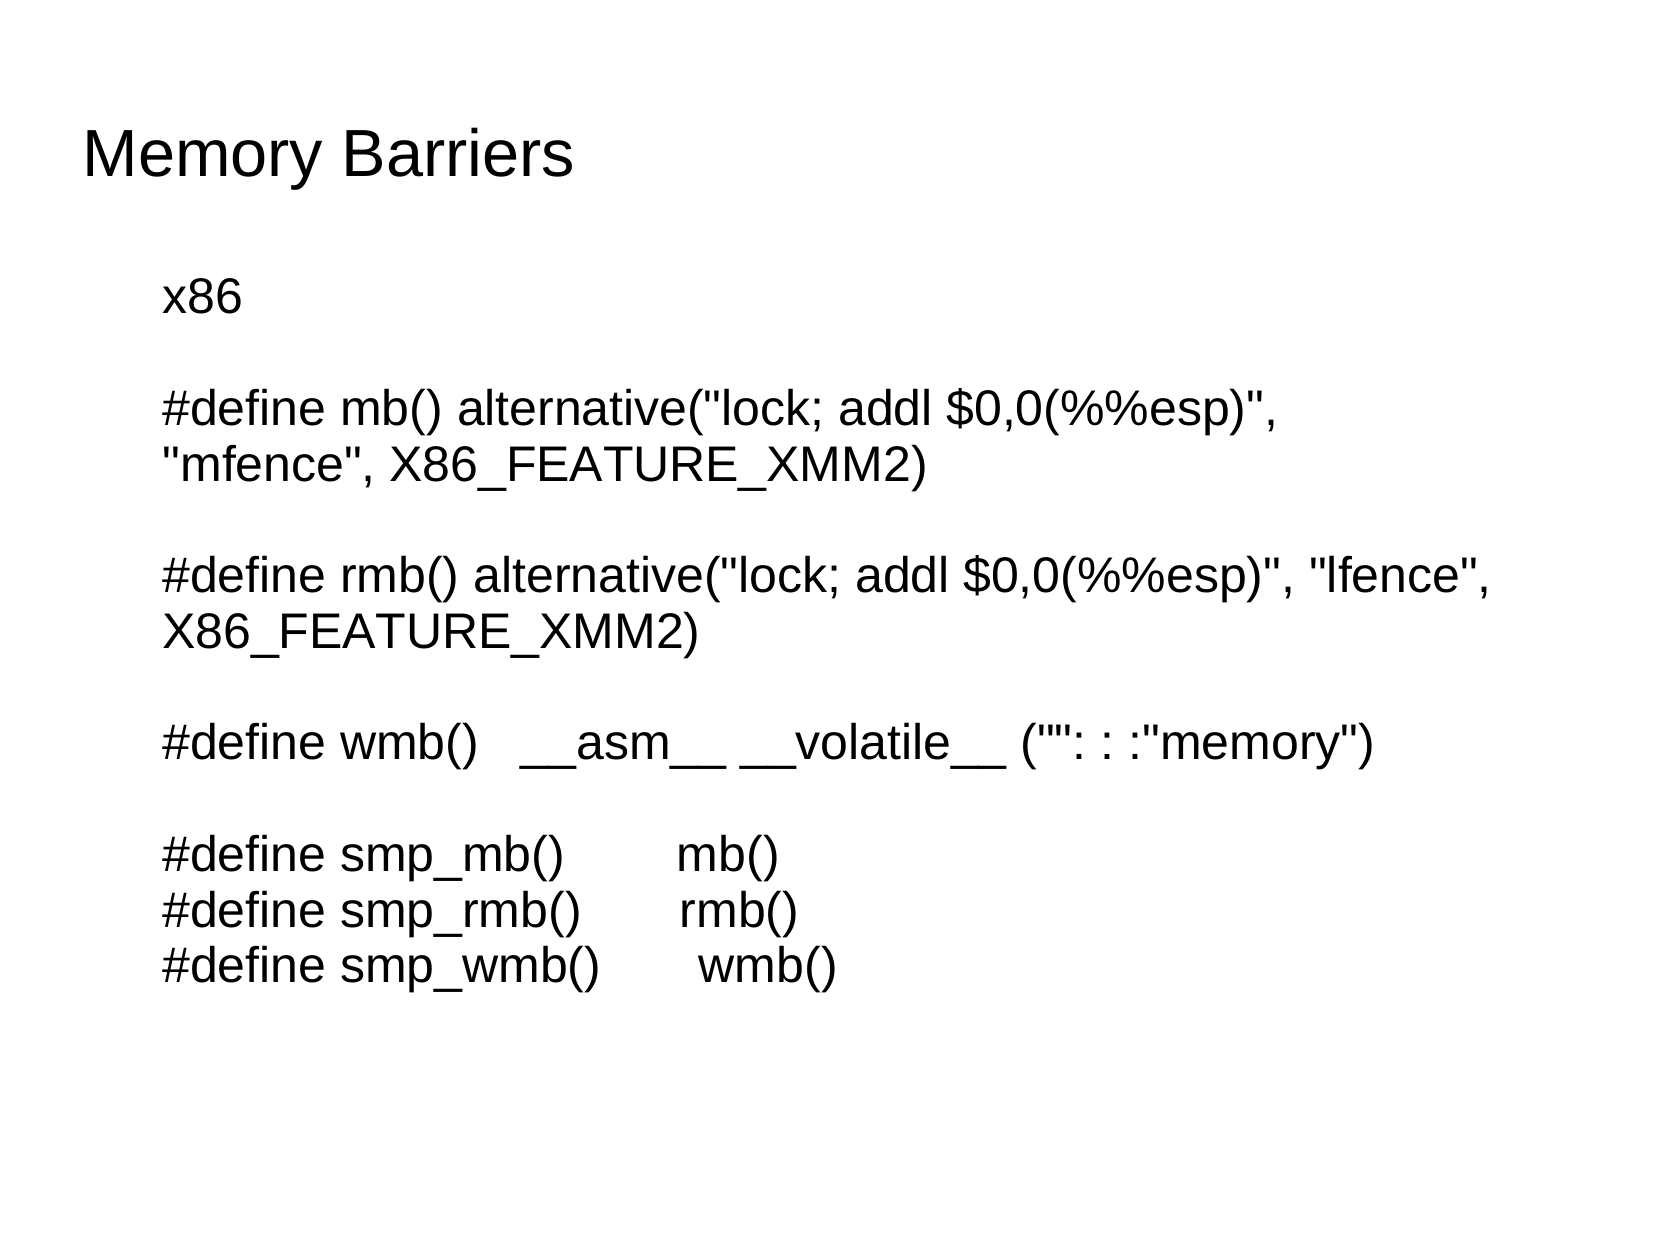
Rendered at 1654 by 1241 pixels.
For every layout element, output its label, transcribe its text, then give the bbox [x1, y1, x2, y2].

title Memory Barriers [82, 49, 1571, 257]
text_box x86 #define mb() alternative("lock; addl $0,0(%%esp)", "mfence", X86_FEATURE_XMM2) #define rmb() alternative("lock; addl $0,0(%%esp)", "lfence", X86_FEATURE_XMM2) #define wmb() __asm__ __volatile__ ("": : :"memory") #define smp_mb() mb() #define smp_rmb() rmb() #define smp_wmb() wmb() [147, 261, 1536, 1207]
